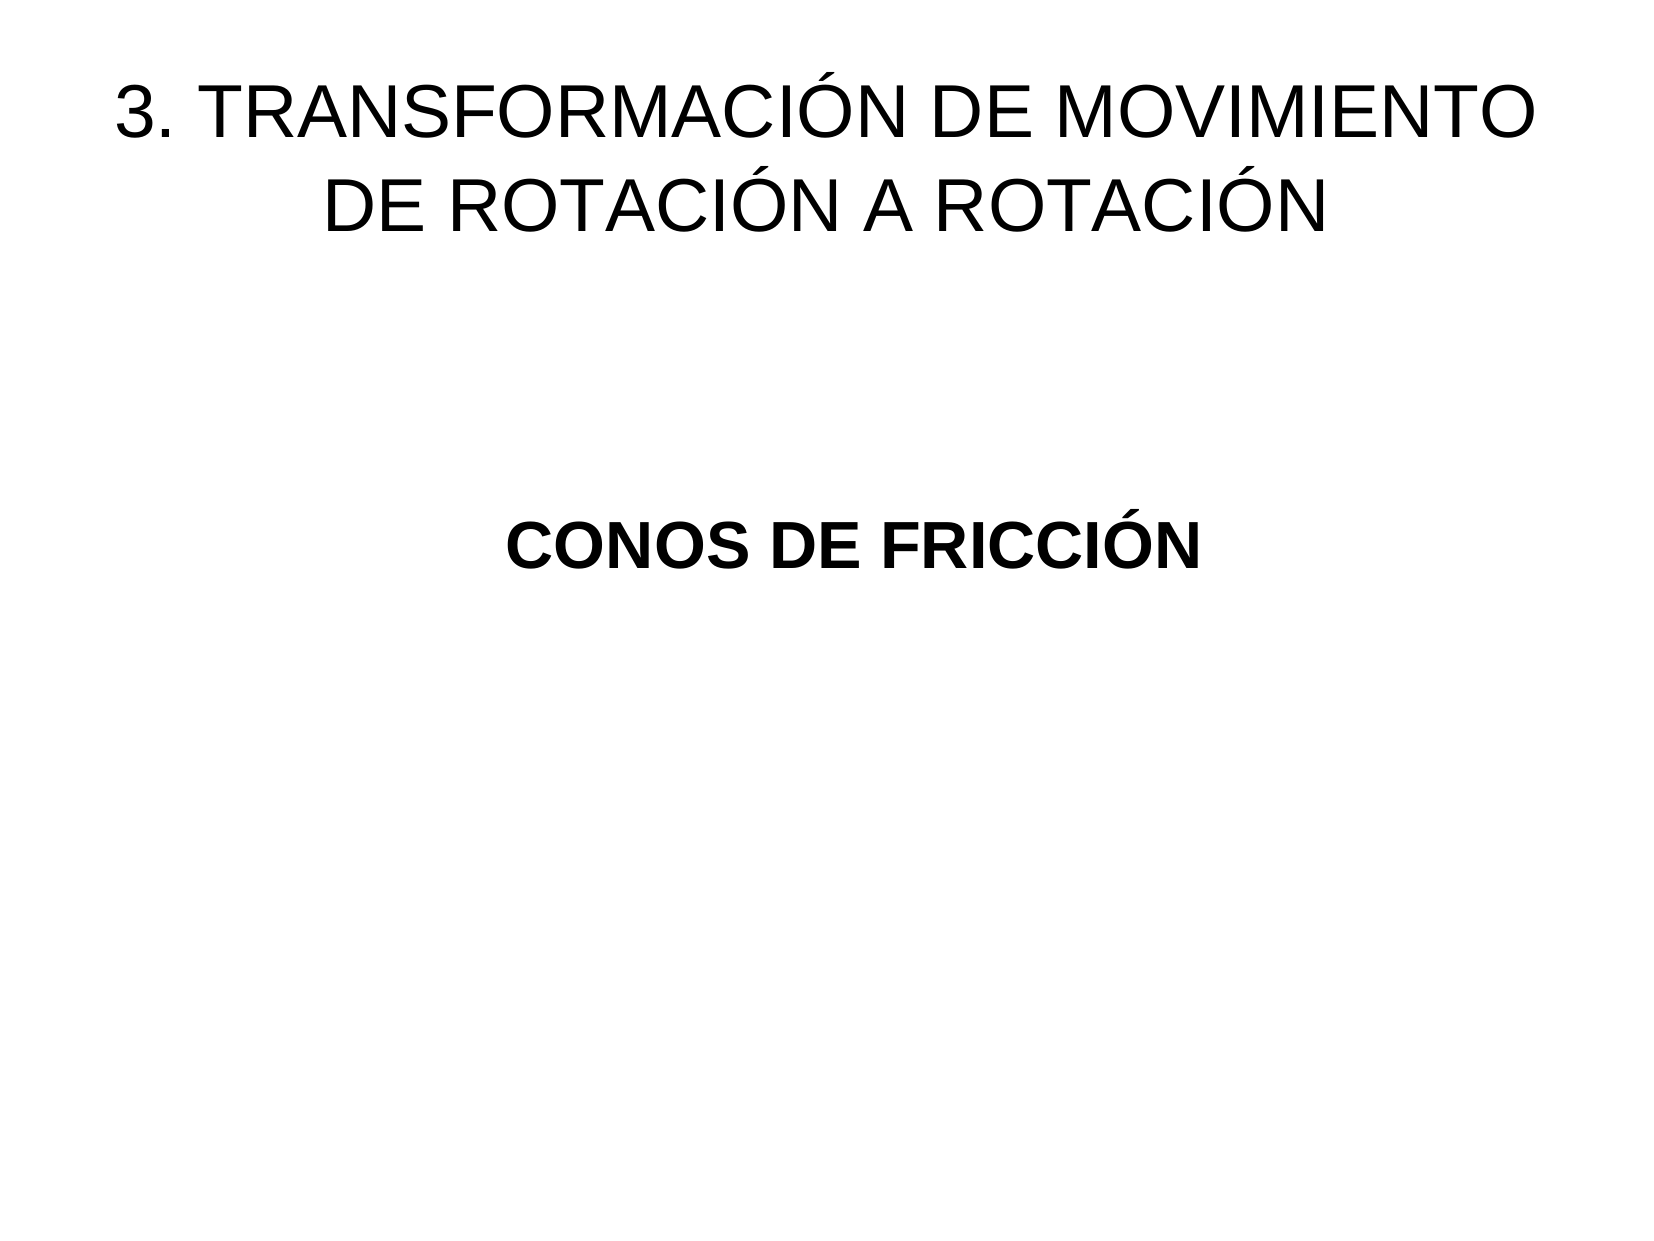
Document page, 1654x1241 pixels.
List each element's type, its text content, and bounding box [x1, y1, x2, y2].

subtitle CONOS DE FRICCIÓN [82, 290, 1571, 1123]
title 3. TRANSFORMACIÓN DE MOVIMIENTO DE ROTACIÓN A ROTACIÓN [82, 38, 1571, 268]
